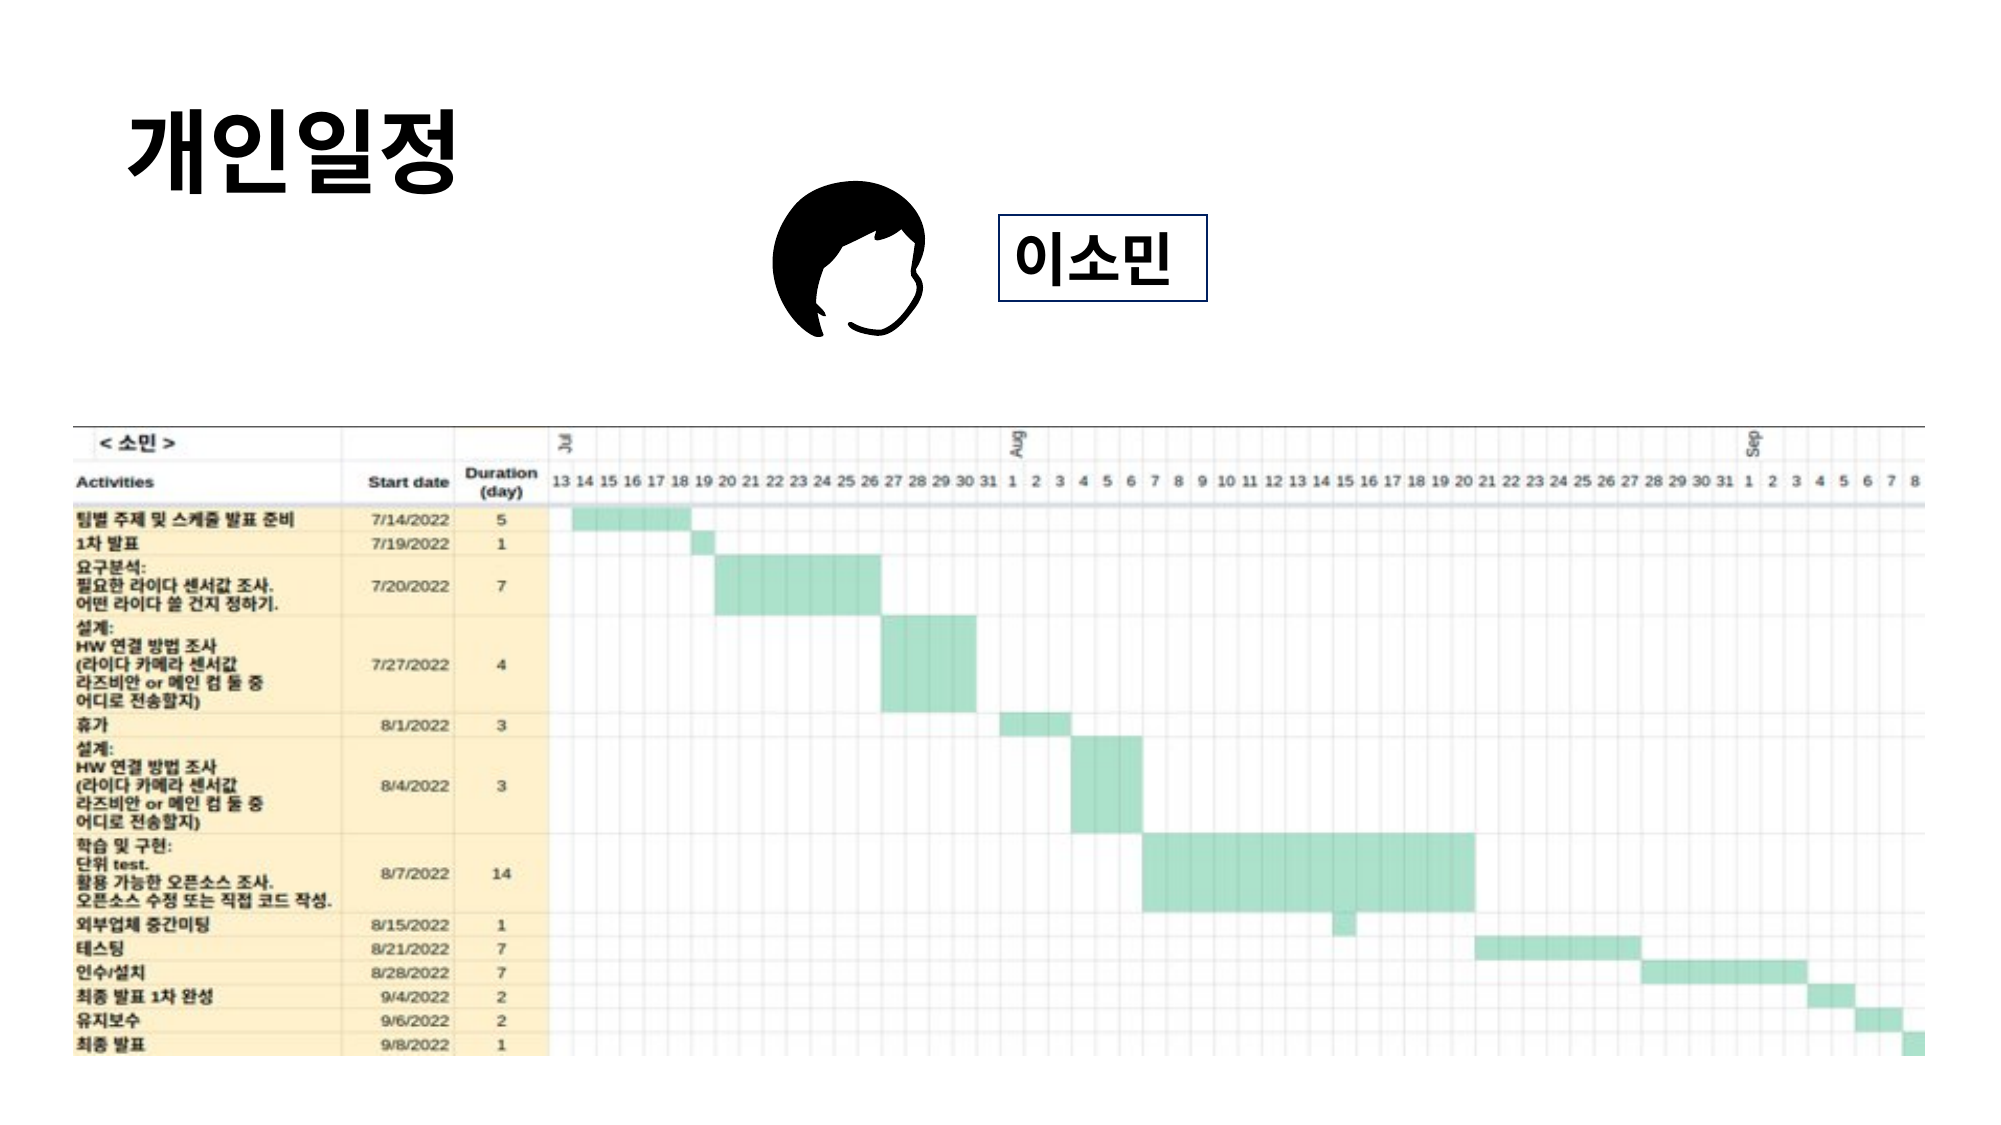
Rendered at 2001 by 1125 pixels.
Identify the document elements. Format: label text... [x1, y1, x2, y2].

picture [762, 167, 940, 349]
text_box 개인일정 [110, 87, 636, 214]
picture [73, 426, 1925, 1056]
text_box 이소민 [998, 215, 1208, 302]
